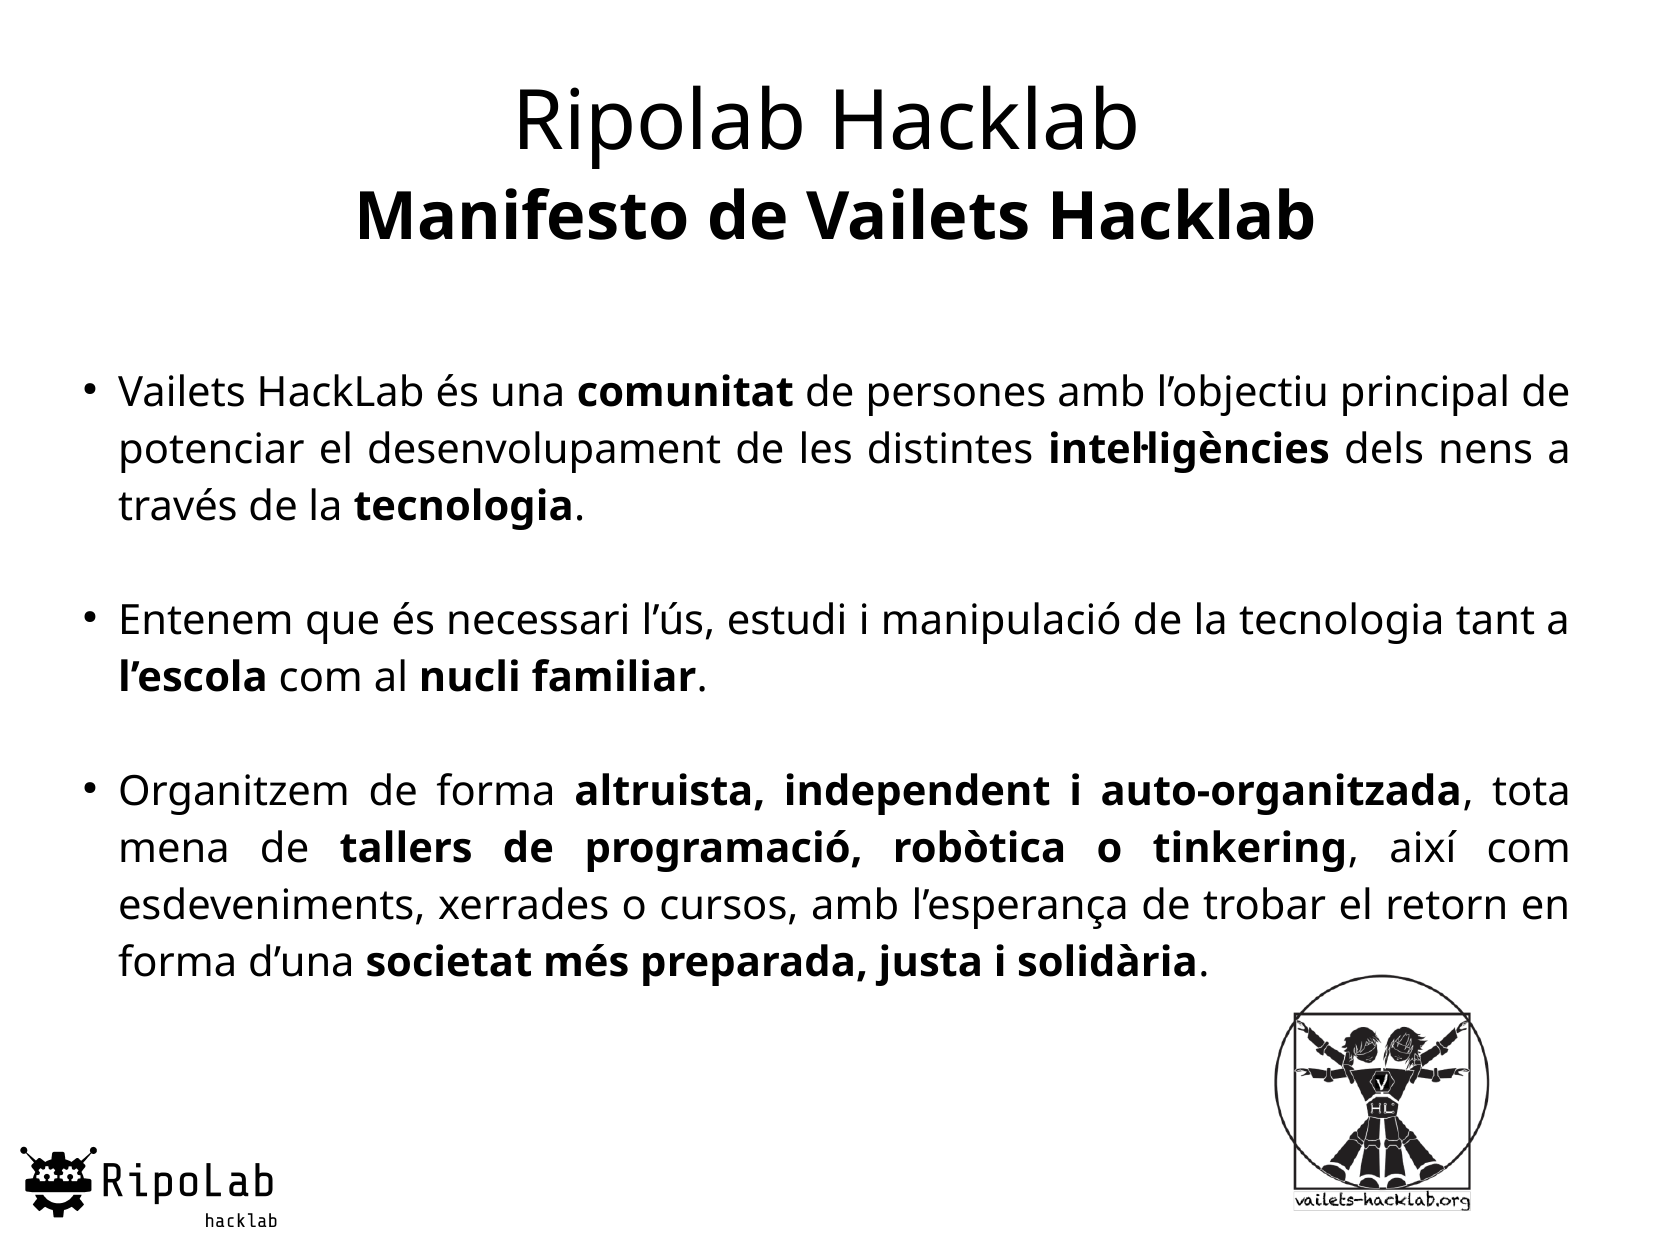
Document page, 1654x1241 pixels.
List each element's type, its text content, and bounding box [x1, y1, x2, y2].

text_box Manifesto de Vailets Hacklab [339, 160, 1335, 290]
picture [1263, 1118, 1500, 1211]
picture [17, 1139, 278, 1227]
text_box Vailets HackLab és una comunitat de persones amb l’objectiu principal de potenciar el desenvolupament de les distintes intel·ligències dels nens a través de la tecnologia. Entenem que és necessari l’ús, estudi i manipulació de la tecnologia tant a l’escola com al nucli familiar. Organitzem de forma altruista, independent i auto-organitzada, tota mena de tallers de programació, robòtica o tinkering, així com esdeveniments, xerrades o cursos, amb l’esperança de trobar el retorn en forma d’una societat més preparada, justa i solidària. [67, 354, 1586, 1118]
title Ripolab Hacklab [82, 13, 1571, 221]
